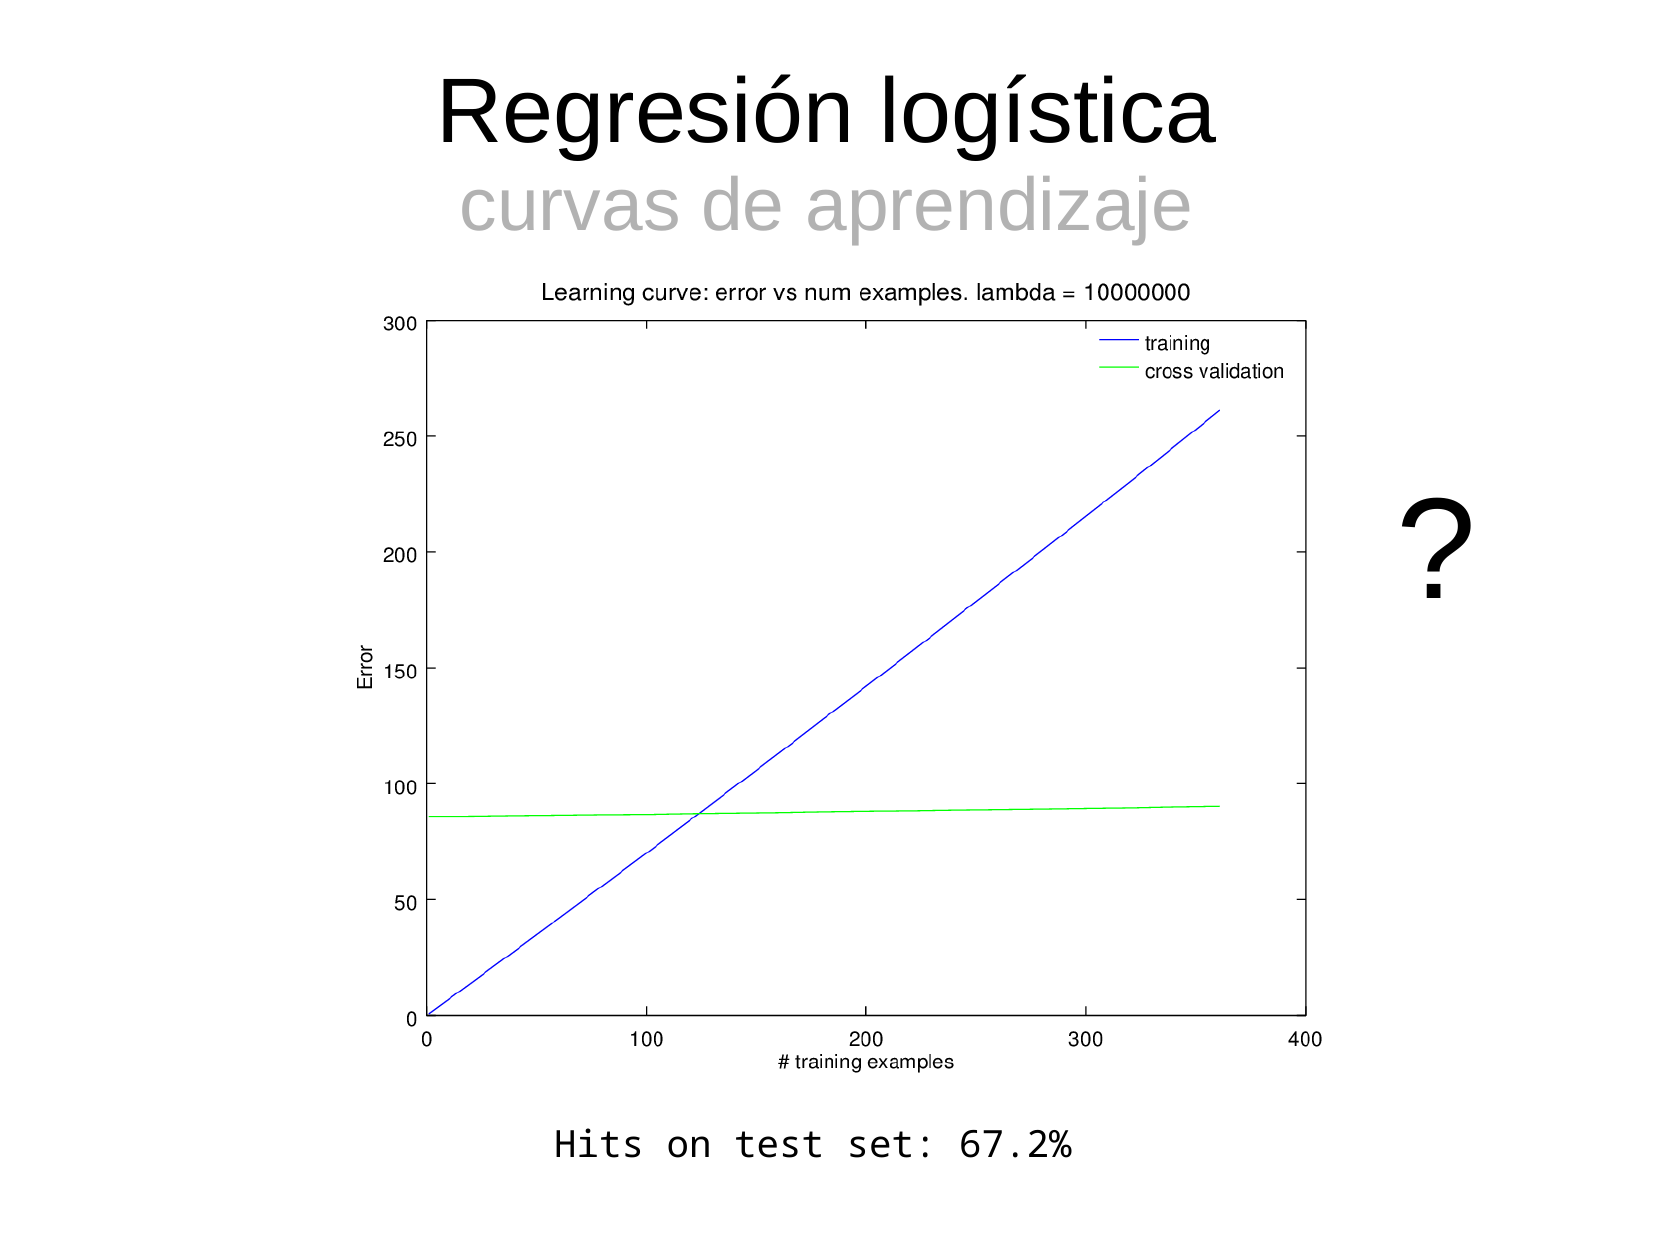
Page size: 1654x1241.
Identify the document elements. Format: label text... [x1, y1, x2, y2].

picture [328, 280, 1359, 1111]
text_box Hits on test set: 67.2% [539, 1110, 1087, 1169]
title Regresión logística curvas de aprendizaje [82, 49, 1571, 257]
text_box ? [1381, 460, 1501, 638]
